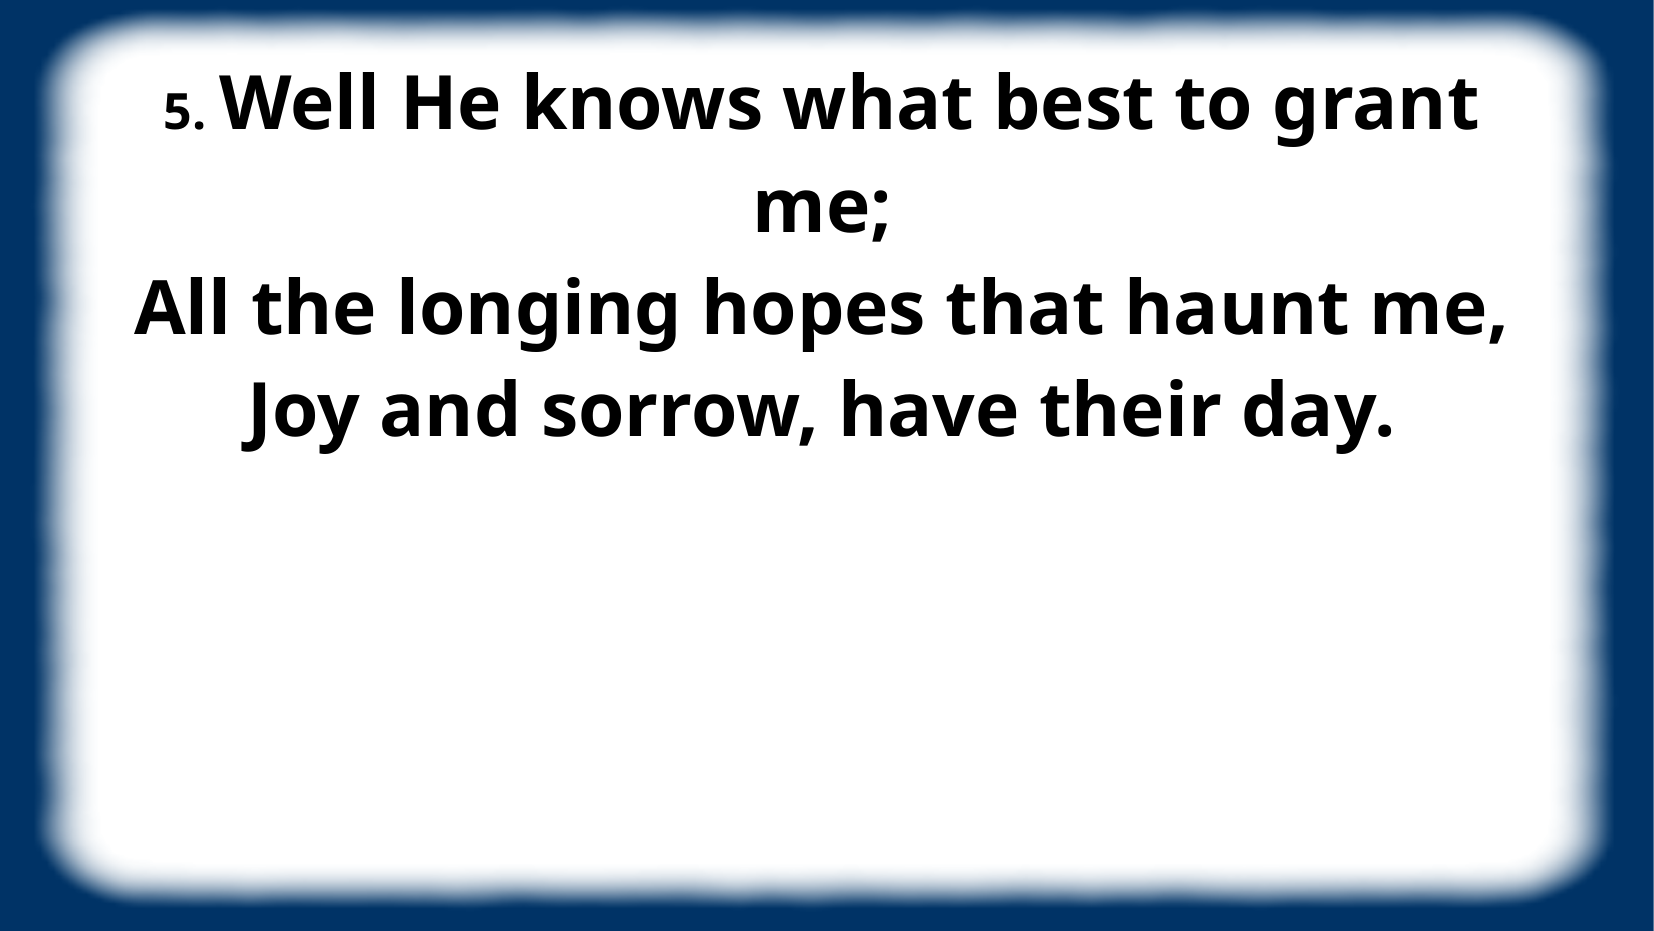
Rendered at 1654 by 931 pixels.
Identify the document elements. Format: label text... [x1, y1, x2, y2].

text_box 5. Well He knows what best to grant me; All the longing hopes that haunt me, Joy and sorrow, have their day. [87, 42, 1558, 357]
picture [0, 0, 1654, 931]
